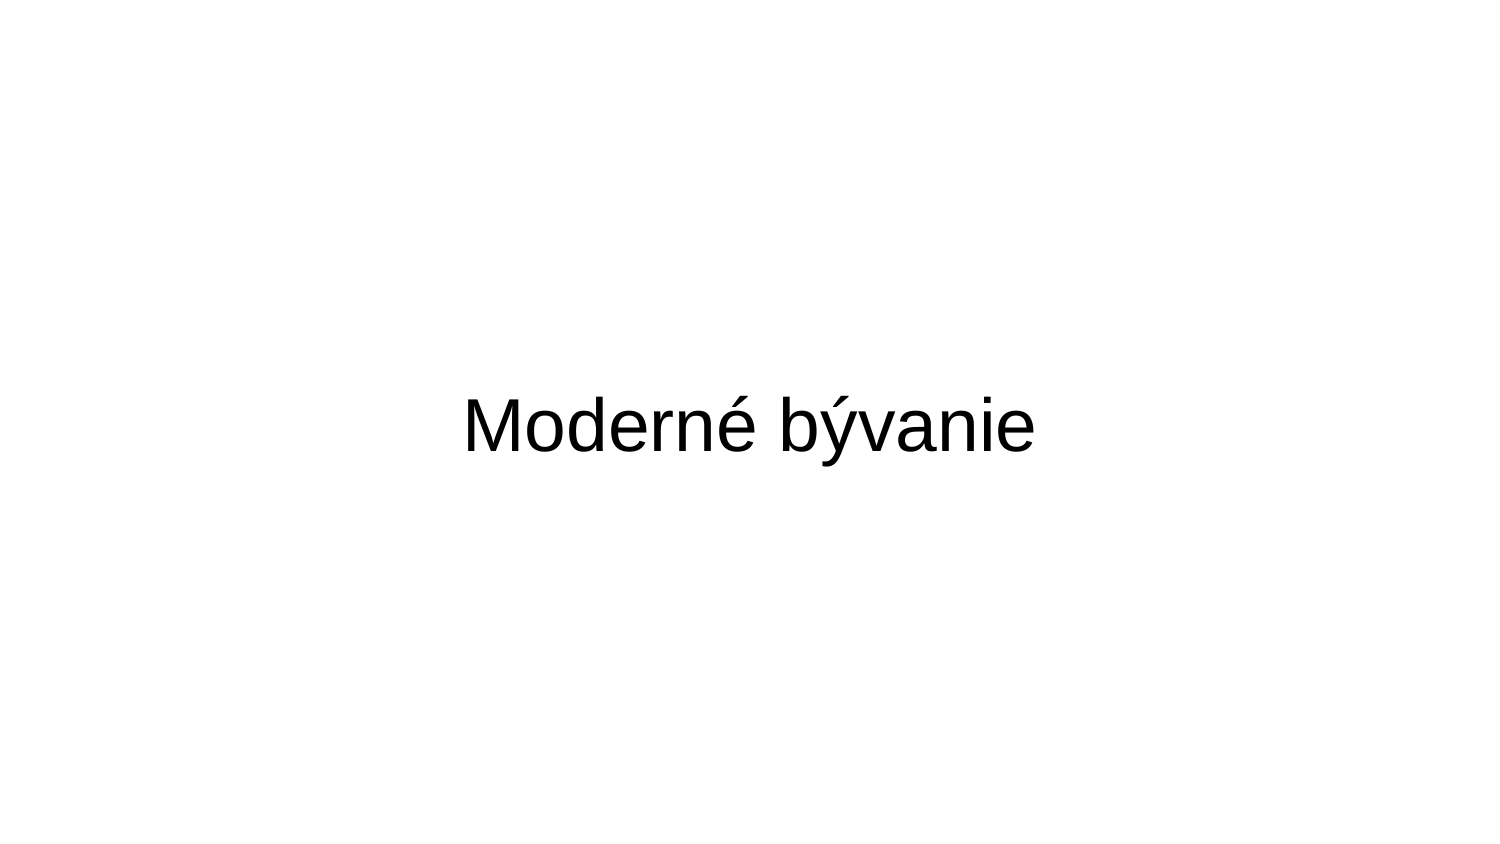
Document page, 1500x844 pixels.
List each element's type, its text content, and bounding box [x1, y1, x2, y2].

title Moderné bývanie [51, 352, 1449, 491]
